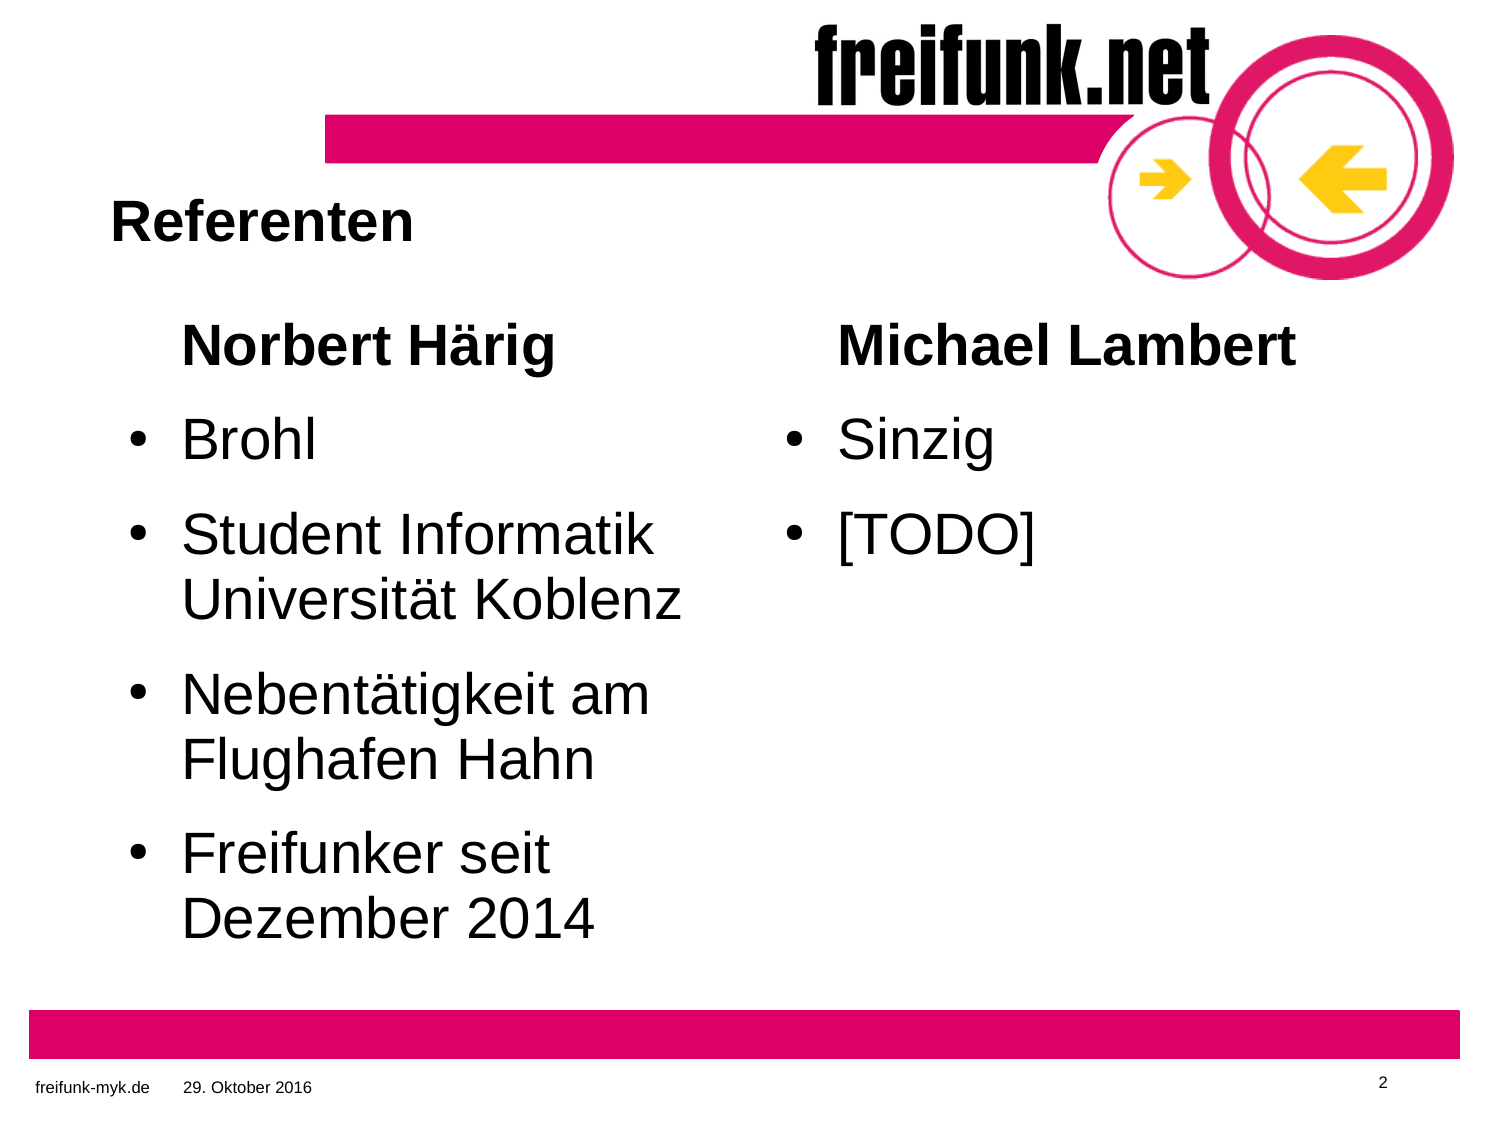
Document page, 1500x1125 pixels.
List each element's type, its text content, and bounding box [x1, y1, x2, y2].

picture [816, 24, 1454, 280]
list Norbert Härig Brohl Student Informatik Universität Koblenz Nebentätigkeit am Flughafen Hahn Freifunker seit Dezember 2014 [110, 312, 736, 1000]
title Referenten [110, 160, 1093, 282]
list Michael Lambert Sinzig [TODO] [766, 312, 1392, 1000]
